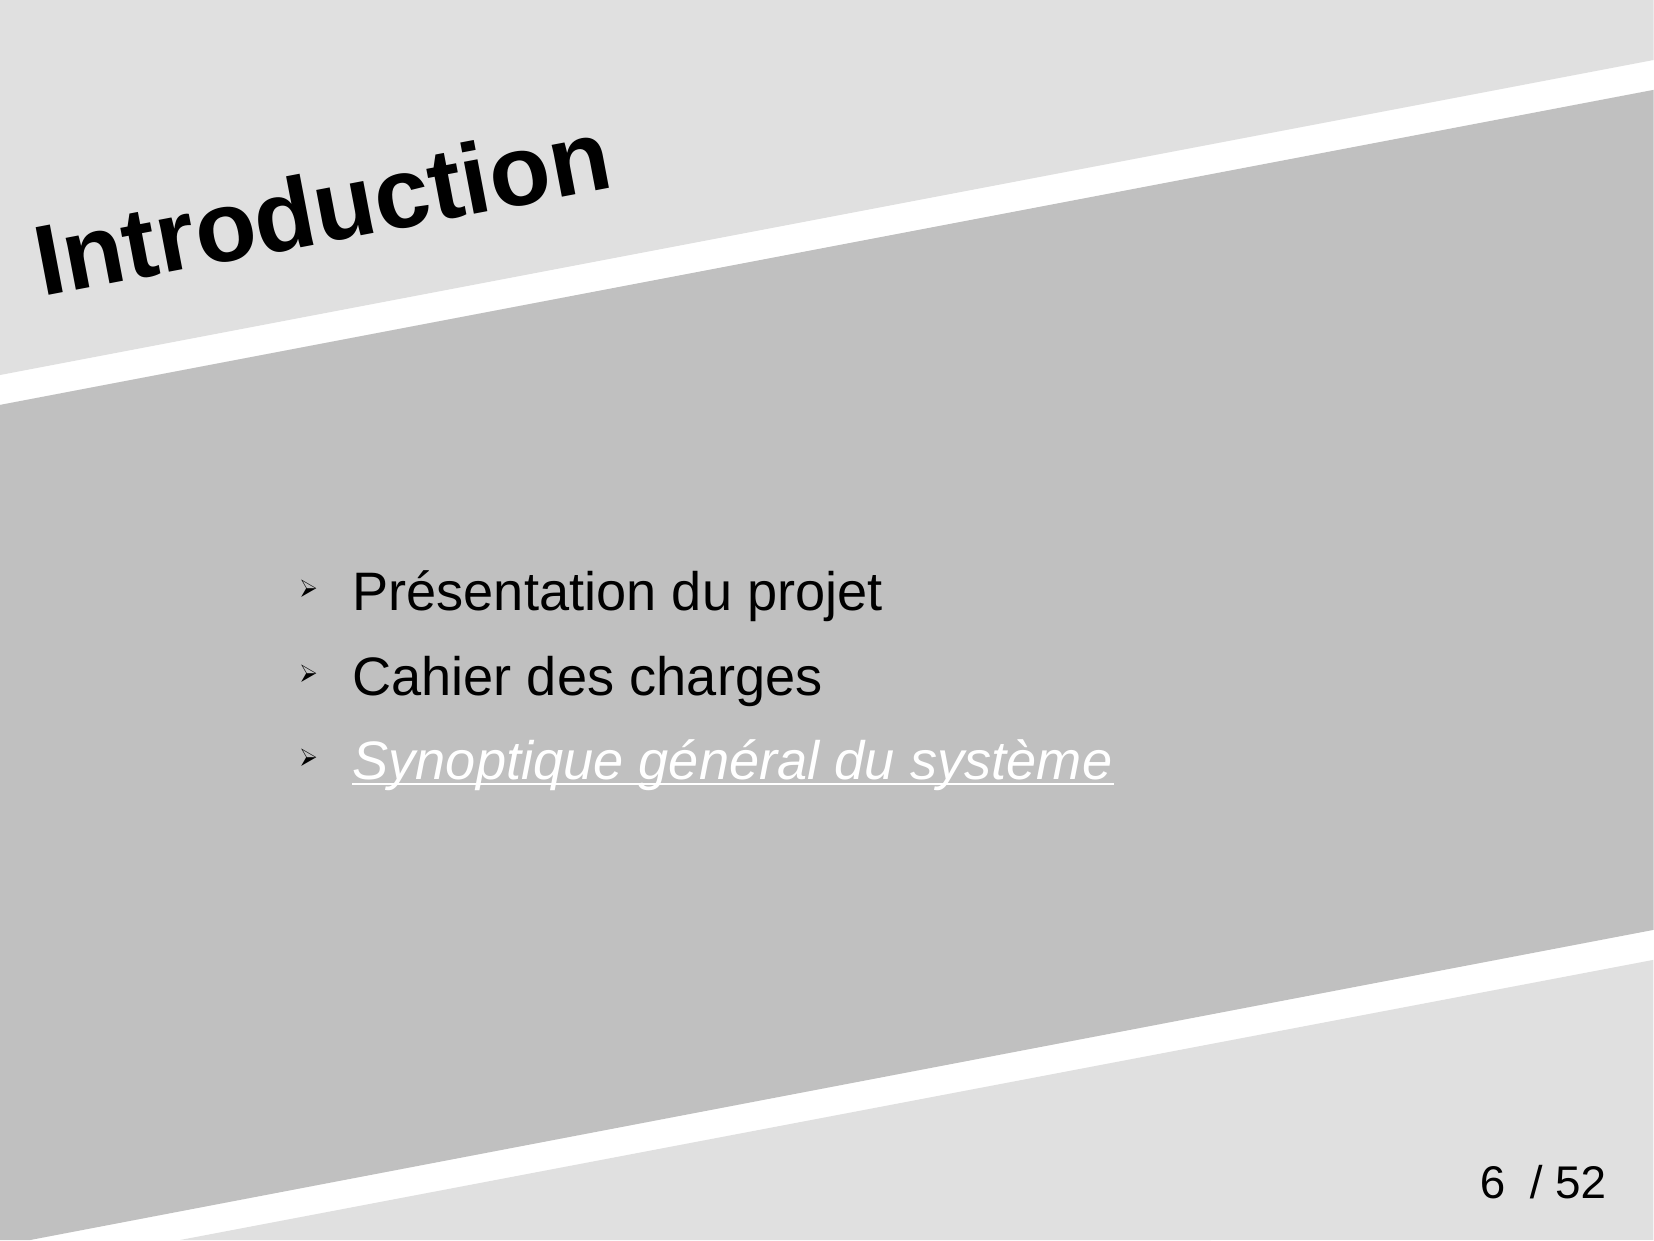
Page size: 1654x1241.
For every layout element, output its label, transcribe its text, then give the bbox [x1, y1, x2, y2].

list Présentation du projet Cahier des charges Synoptique général du système [281, 561, 1580, 1207]
title Introduction [17, 0, 1518, 365]
